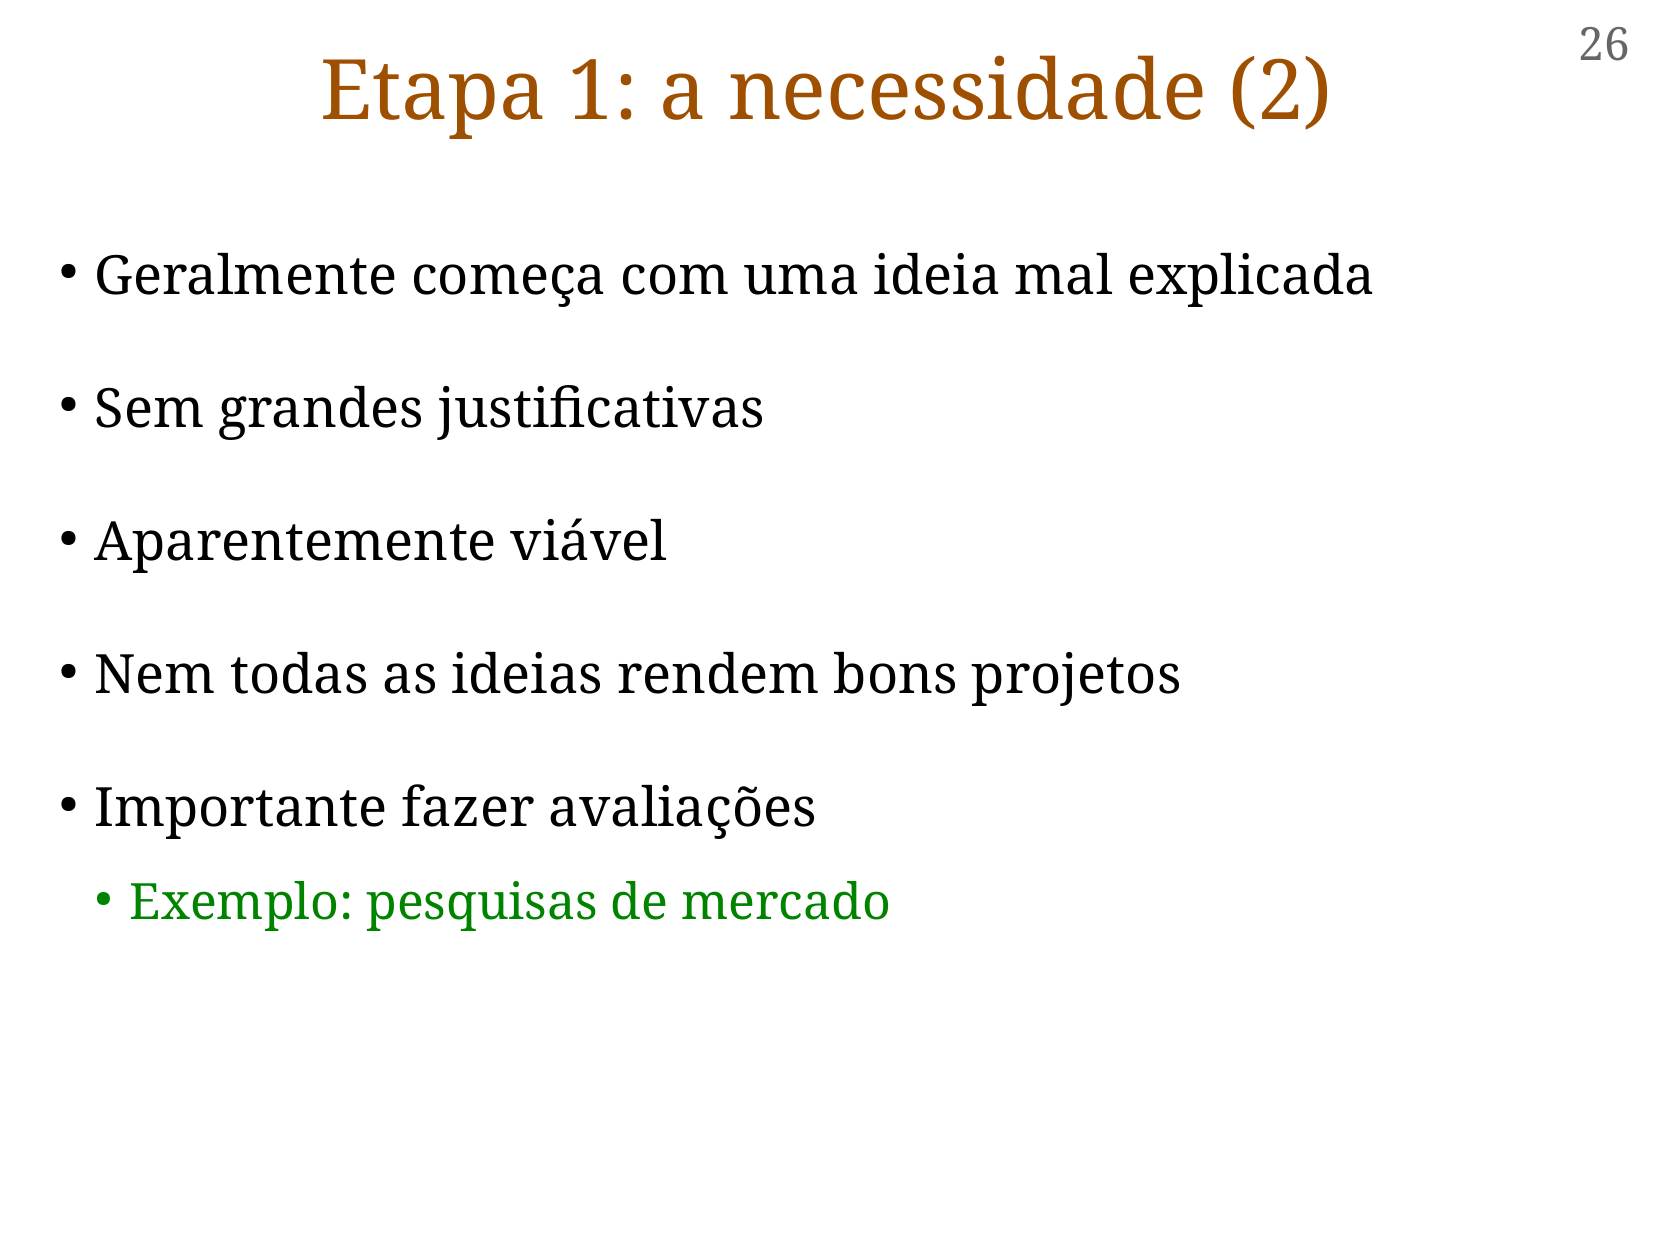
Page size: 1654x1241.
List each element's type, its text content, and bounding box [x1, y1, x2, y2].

title Etapa 1: a necessidade (2) [59, 29, 1595, 148]
list Geralmente começa com uma ideia mal explicada Sem grandes justificativas Aparentemente viável Nem todas as ideias rendem bons projetos Importante fazer avaliações Exemplo: pesquisas de mercado [59, 236, 1595, 1211]
